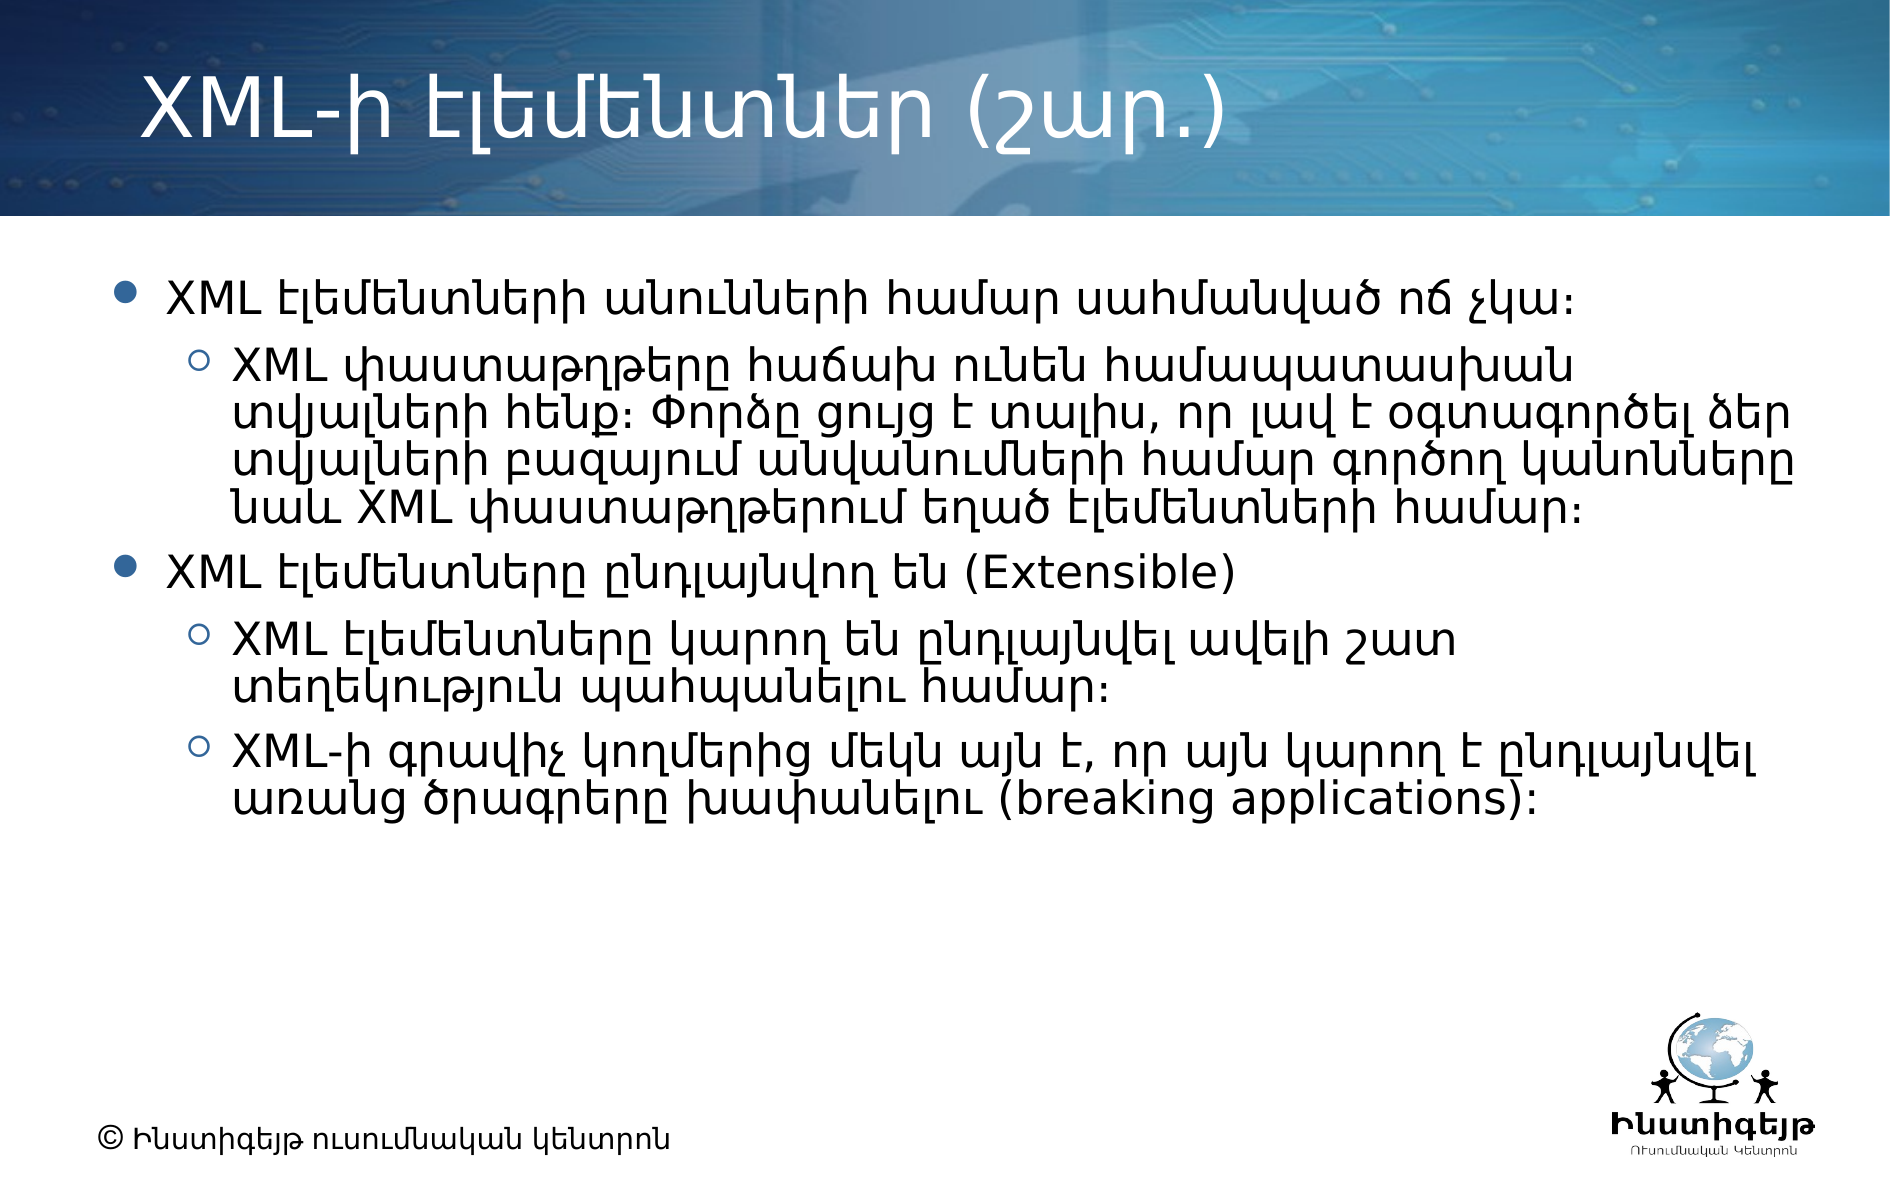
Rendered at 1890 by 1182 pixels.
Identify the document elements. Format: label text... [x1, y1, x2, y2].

list XML էլեմենտների անունների համար սահմանված ոճ չկա։ XML փաստաթղթերը հաճախ ունեն համապատասխան տվյալների հենք։ Փորձը ցույց է տալիս, որ լավ է օգտագործել ձեր տվյալների բազայում անվանումների համար գործող կանոնները նաև XML փաստաթղթերում եղած էլեմենտների համար։ XML էլեմենտները ընդլայնվող են (Extensible) XML էլեմենտները կարող են ընդլայնվել ավելի շատ տեղեկություն պահպանելու համար։ XML-ի գրավիչ կողմերից մեկն այն է, որ այն կարող է ընդլայնվել առանց ծրագրերը խափանելու (breaking applications): [110, 276, 1801, 299]
text_box XML-ի էլեմենտներ (շար.) [138, 82, 1801, 87]
picture [0, 0, 1890, 216]
picture [1612, 1012, 1815, 1157]
